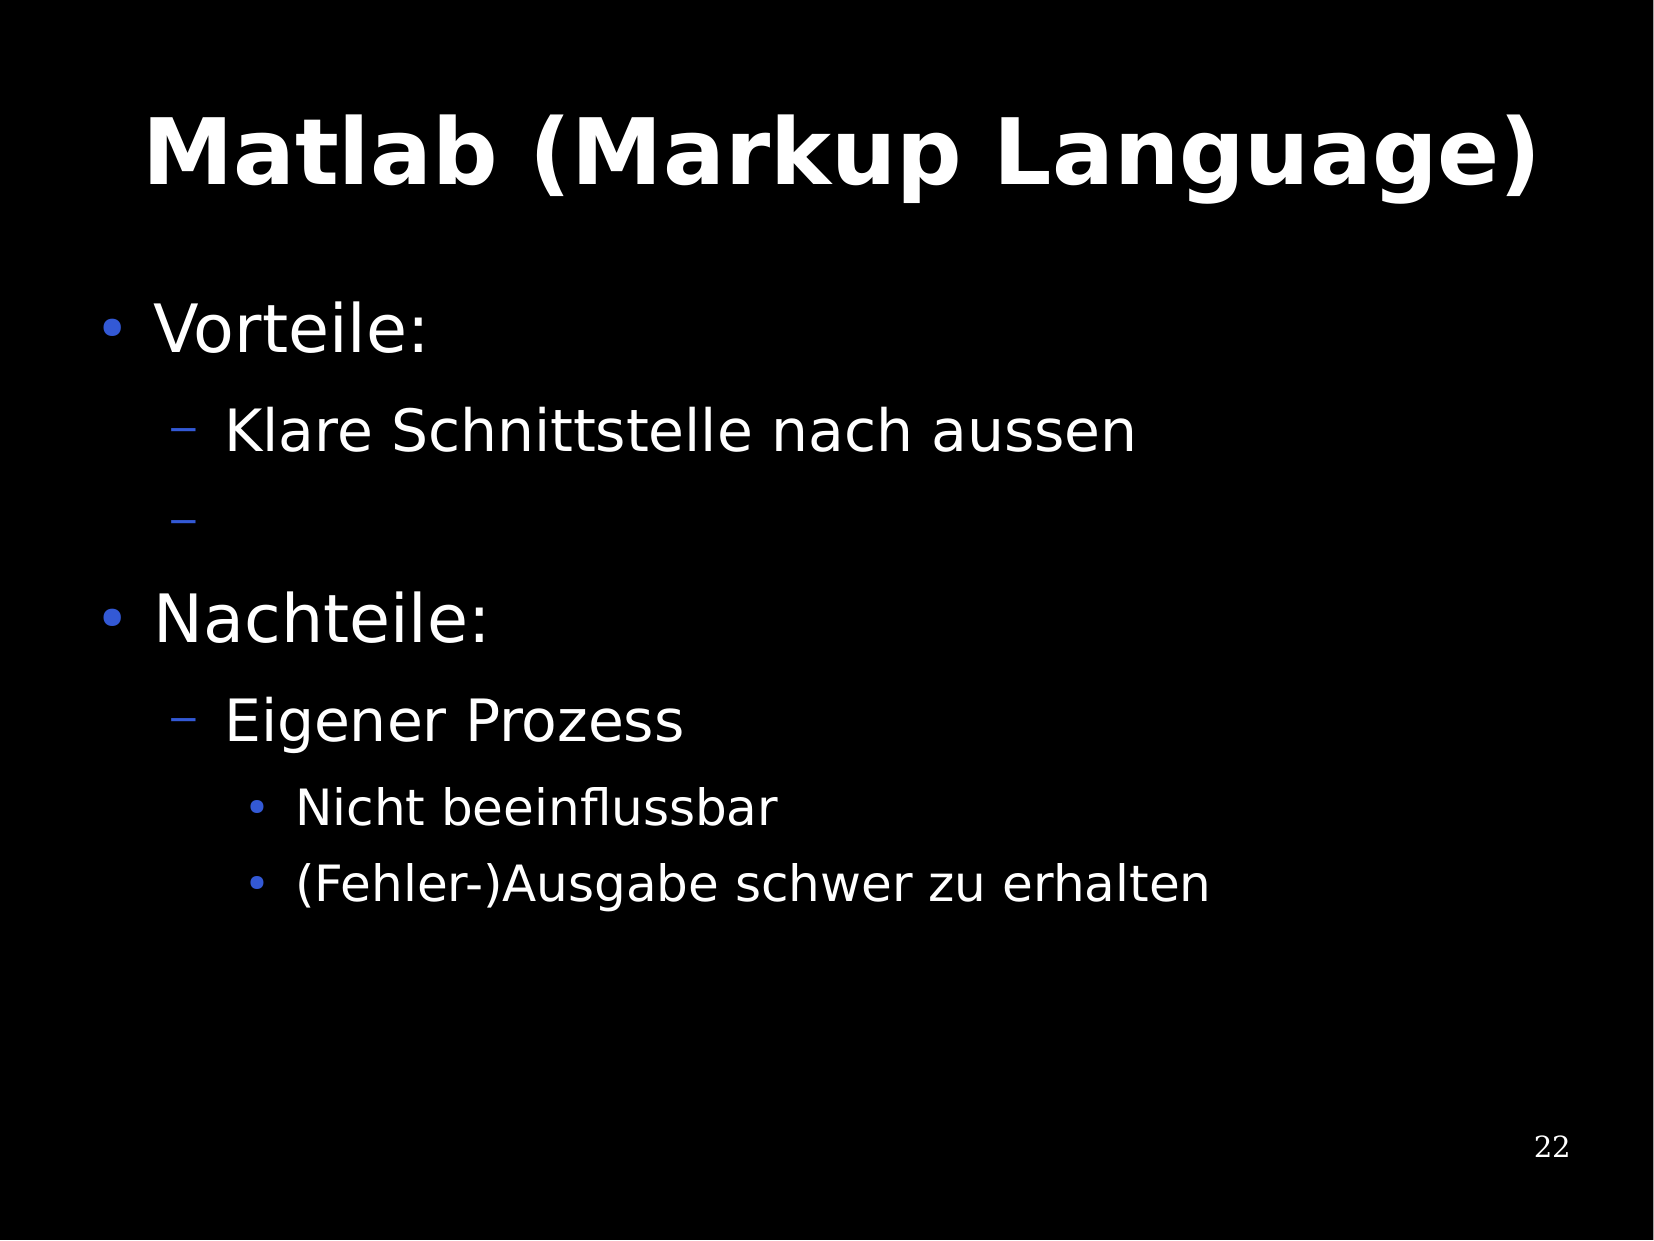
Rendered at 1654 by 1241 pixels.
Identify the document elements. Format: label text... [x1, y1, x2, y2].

title Matlab (Markup Language) [82, 49, 1571, 257]
list Vorteile: Klare Schnittstelle nach aussen Nachteile: Eigener Prozess Nicht beeinflussbar (Fehler-)Ausgabe schwer zu erhalten [82, 290, 1538, 1010]
